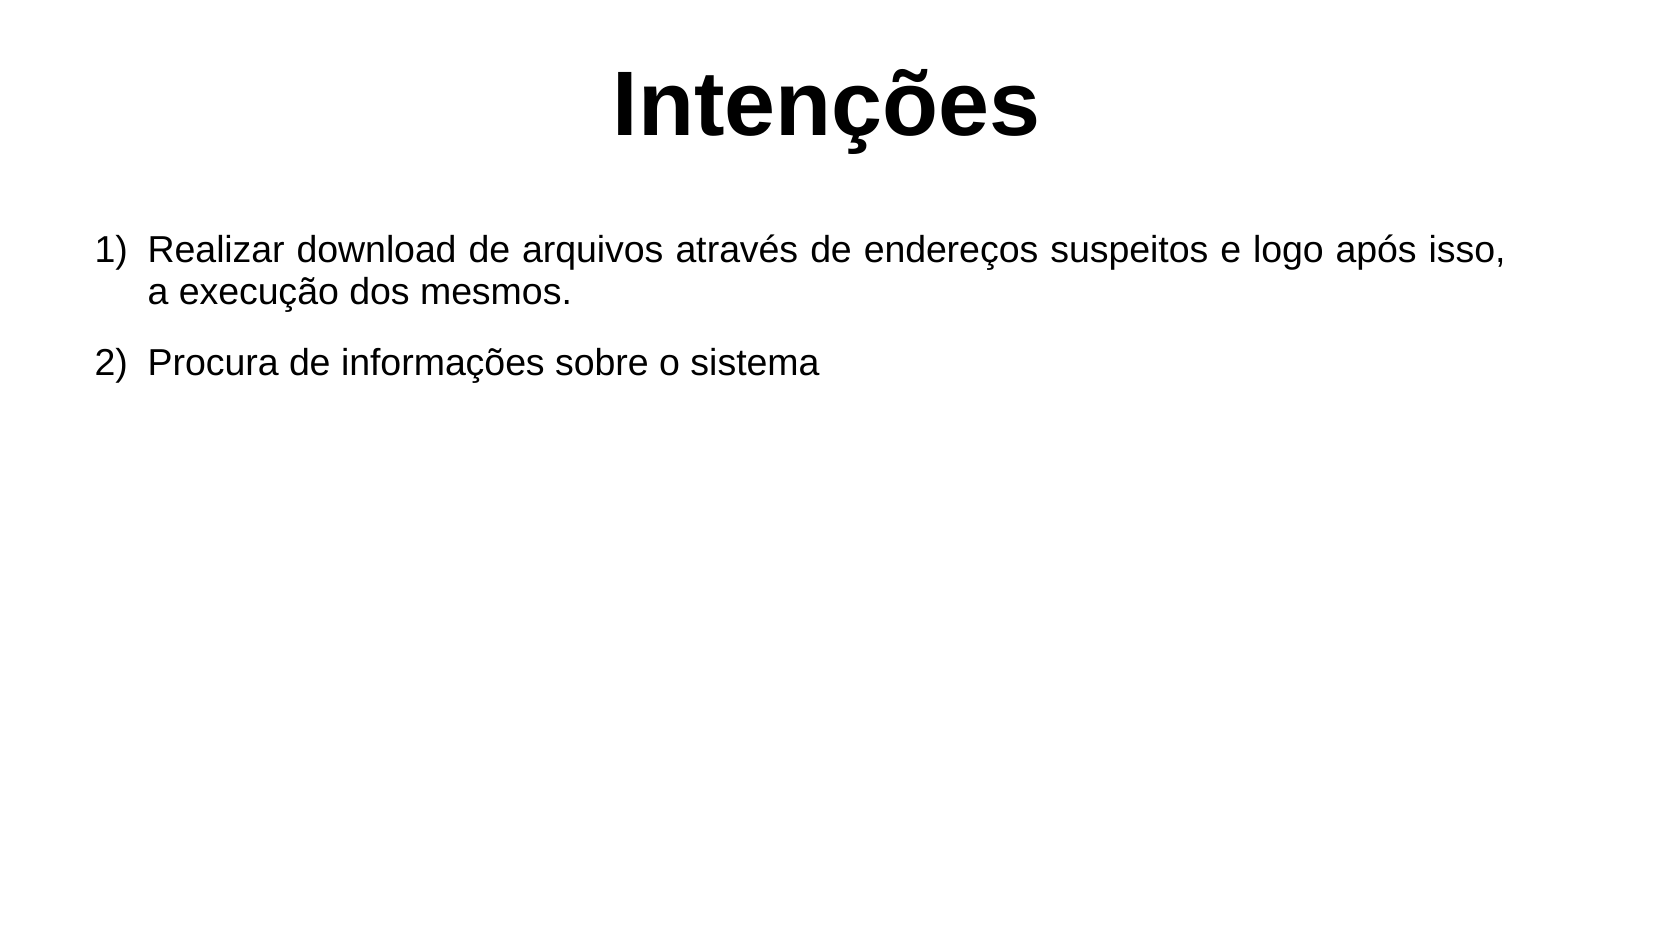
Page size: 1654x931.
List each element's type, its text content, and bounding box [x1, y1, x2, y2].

title Intenções [0, 0, 1654, 207]
list Realizar download de arquivos através de endereços suspeitos e logo após isso, a execução dos mesmos. Procura de informações sobre o sistema [76, 228, 1506, 414]
